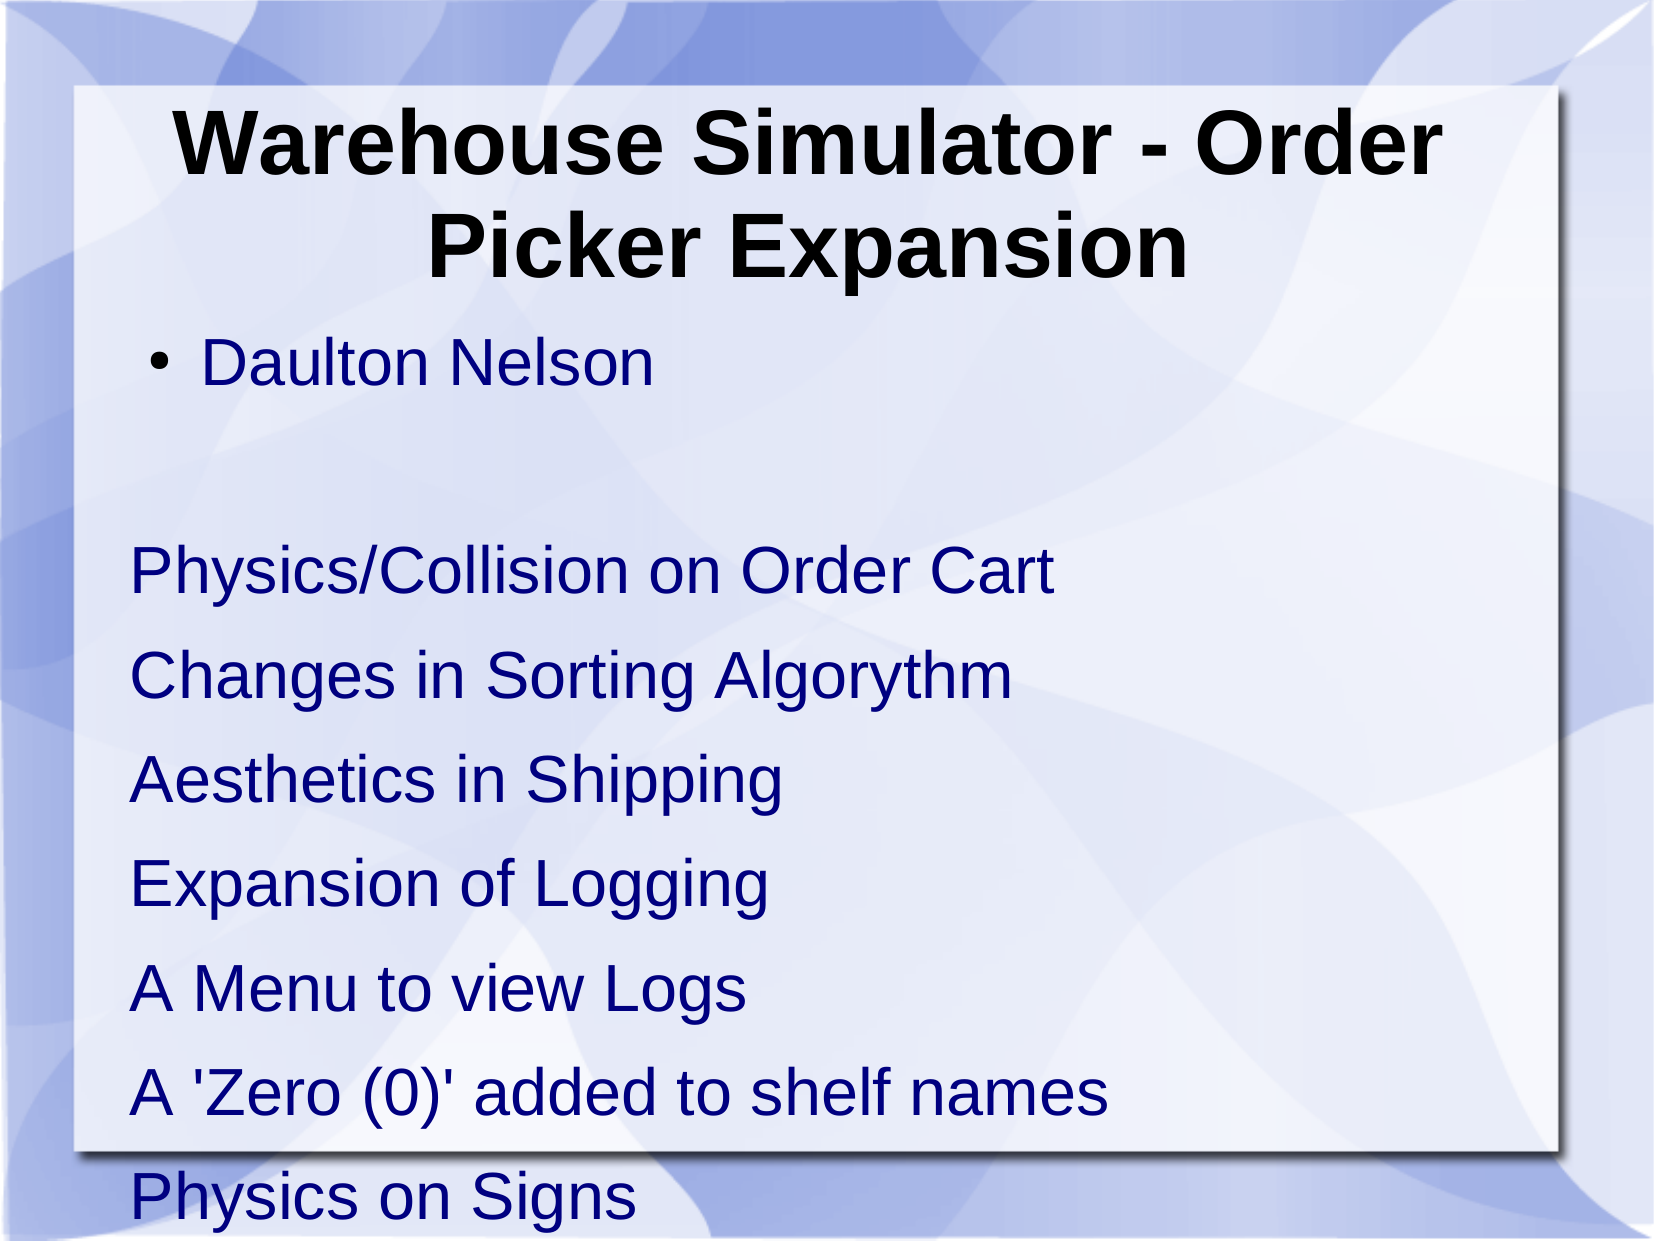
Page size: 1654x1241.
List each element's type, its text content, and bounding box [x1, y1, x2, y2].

list Daulton Nelson Physics/Collision on Order Cart Changes in Sorting Algorythm Aesthetics in Shipping Expansion of Logging A Menu to view Logs A 'Zero (0)' added to shelf names Physics on Signs Some audio Items that building onto carts A restock function on shelves Work Day implementation A rate (items picker per time) Numbering of lanes so player can see numbering Movement Tutorial If have multiple of same item in queue, pick multiple Figure out how shelves can fill up by themselves Cut and split up User Interface Class [129, 324, 1489, 1241]
picture [0, 0, 1654, 1241]
title Warehouse Simulator - Order Picker Expansion [82, 91, 1536, 297]
